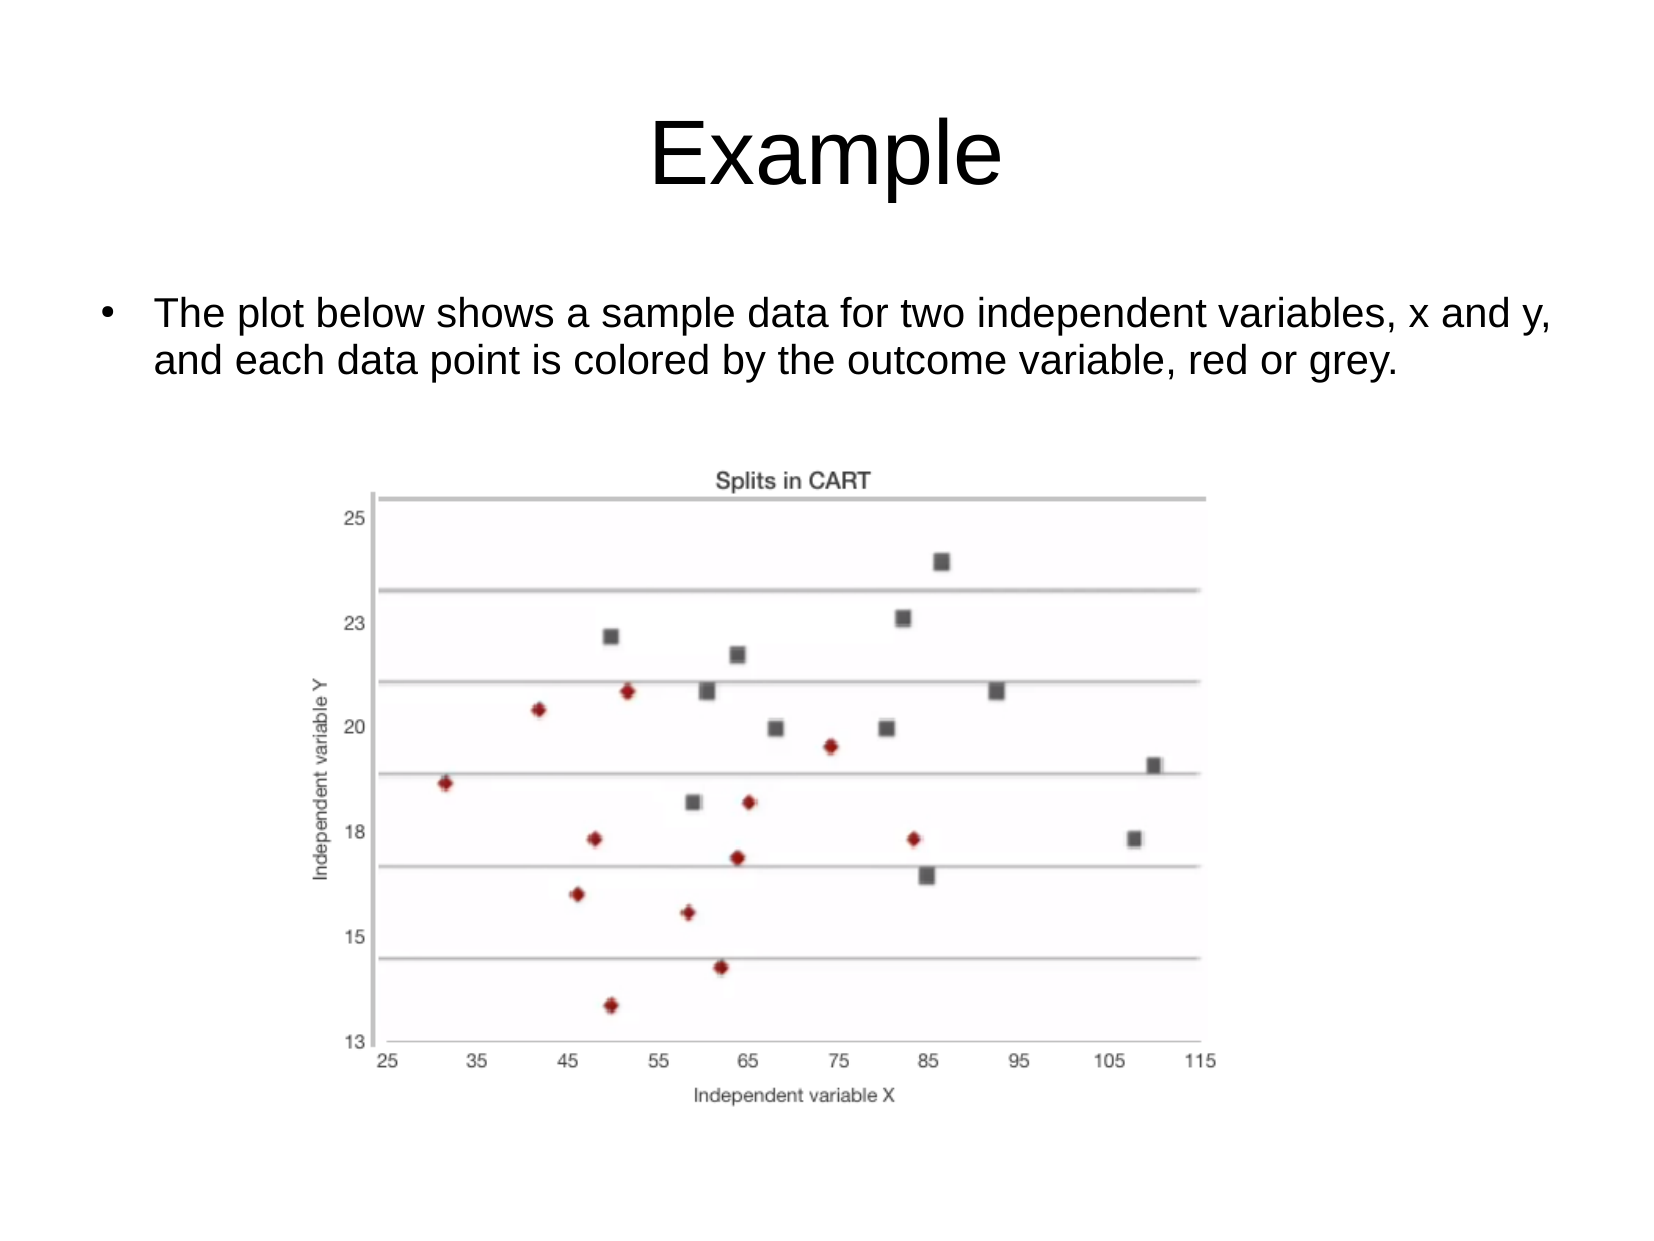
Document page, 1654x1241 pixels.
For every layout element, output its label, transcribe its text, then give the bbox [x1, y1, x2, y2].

title Example [82, 49, 1571, 257]
list The plot below shows a sample data for two independent variables, x and y, and each data point is colored by the outcome variable, red or grey. [82, 290, 1571, 1010]
picture [302, 464, 1291, 1179]
